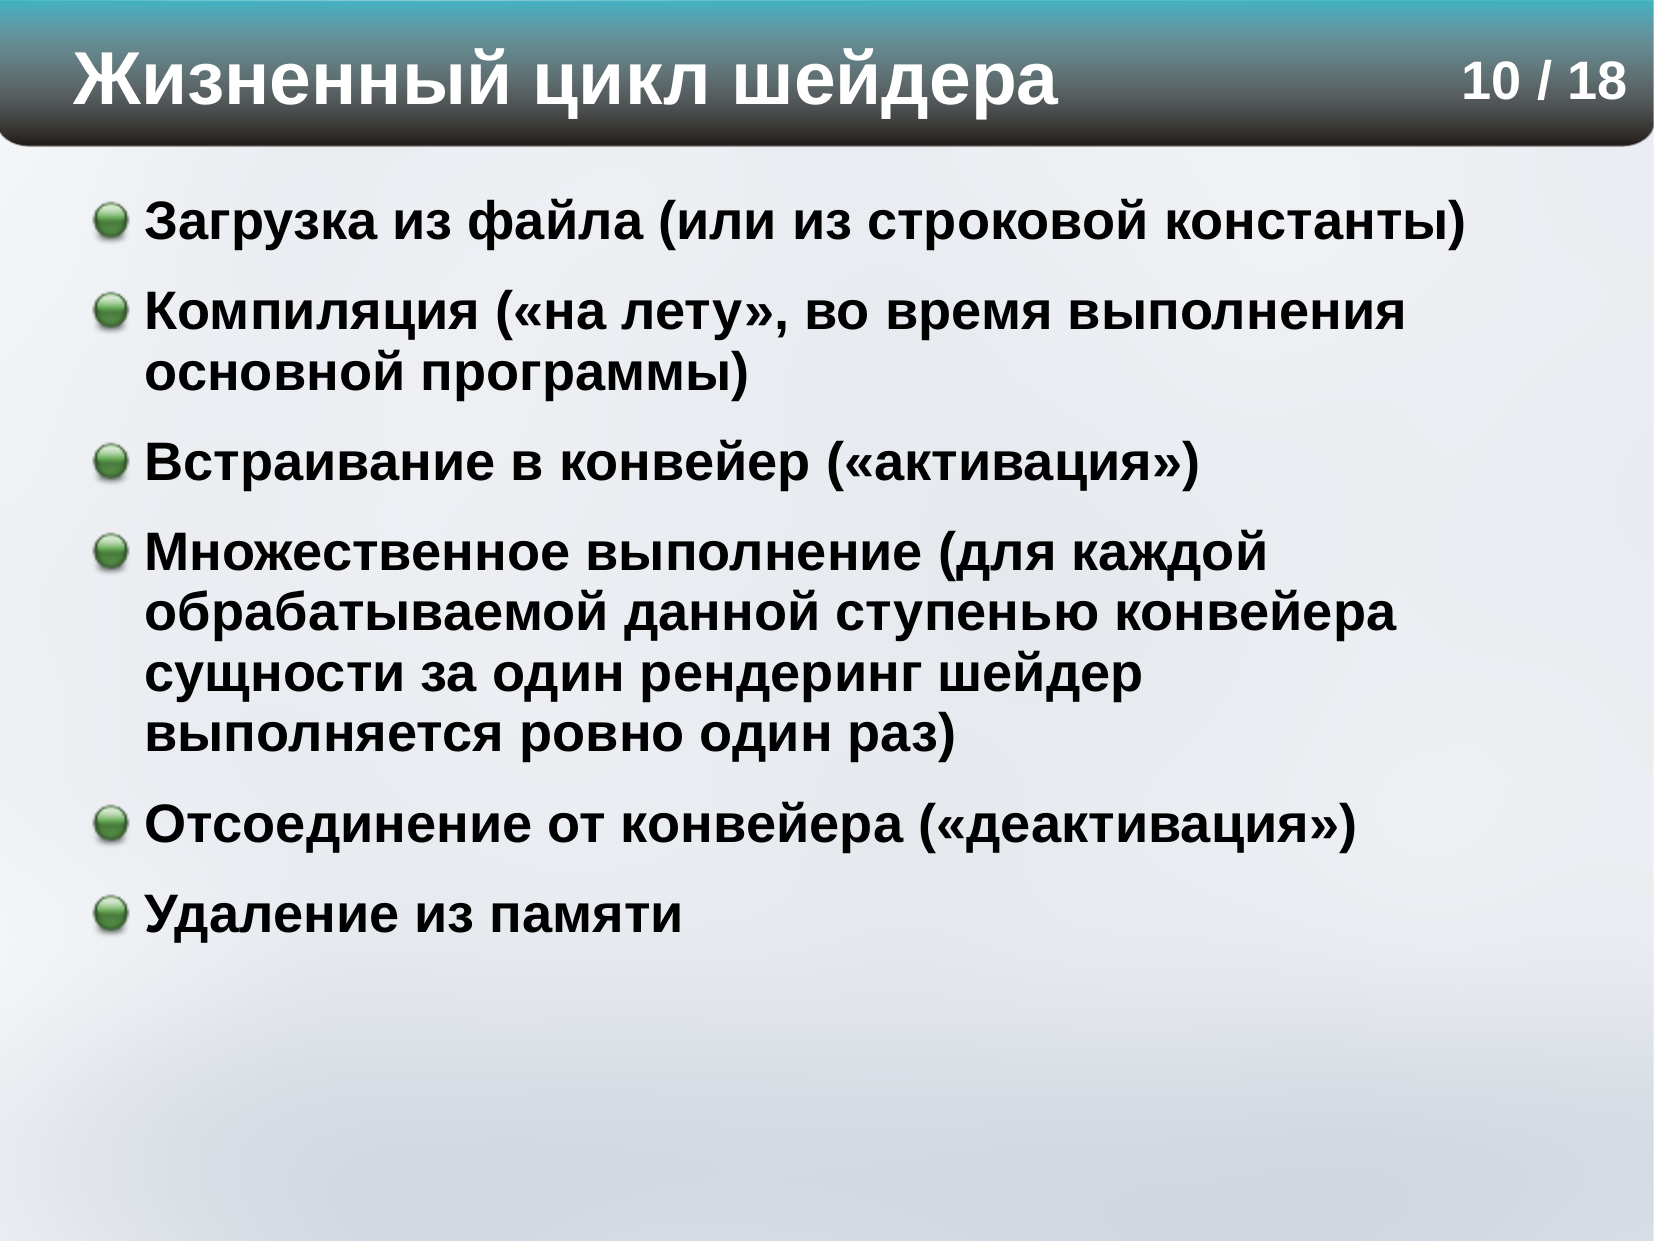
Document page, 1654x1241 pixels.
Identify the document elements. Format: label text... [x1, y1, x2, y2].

text_box <номер> / 18 [1446, 42, 1654, 179]
picture [0, 0, 1654, 1241]
text_box Жизненный цикл шейдера [59, 29, 1359, 129]
text_box Загрузка из файла (или из строковой константы) Компиляция («на лету», во время выполнения основной программы) Встраивание в конвейер («активация») Множественное выполнение (для каждой обрабатываемой данной ступенью конвейера сущности за один рендеринг шейдер выполняется ровно один раз) Отсоединение от конвейера («деактивация») Удаление из памяти [70, 183, 1506, 975]
